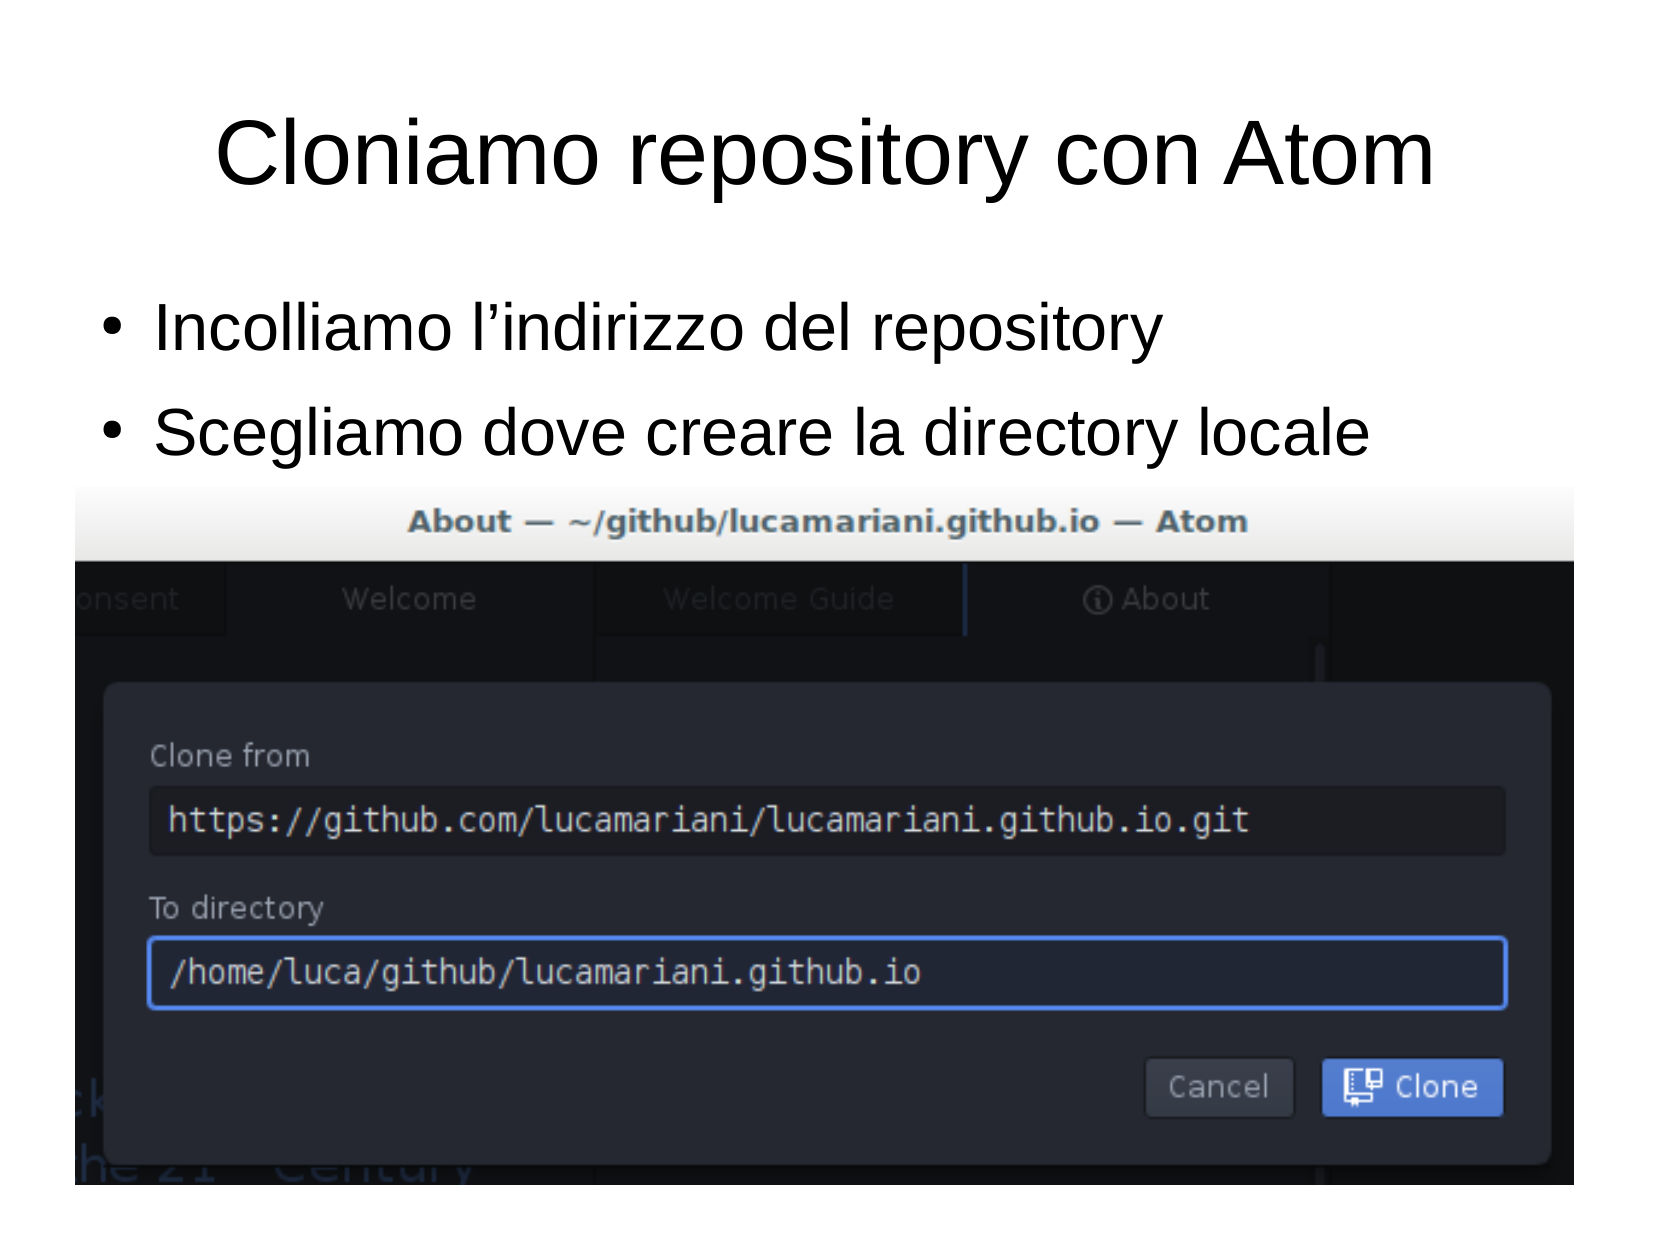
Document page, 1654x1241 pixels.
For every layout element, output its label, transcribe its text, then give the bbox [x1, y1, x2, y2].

picture [75, 487, 1574, 1186]
title Cloniamo repository con Atom [82, 49, 1571, 257]
list Incolliamo l’indirizzo del repository Scegliamo dove creare la directory locale [82, 290, 1571, 487]
